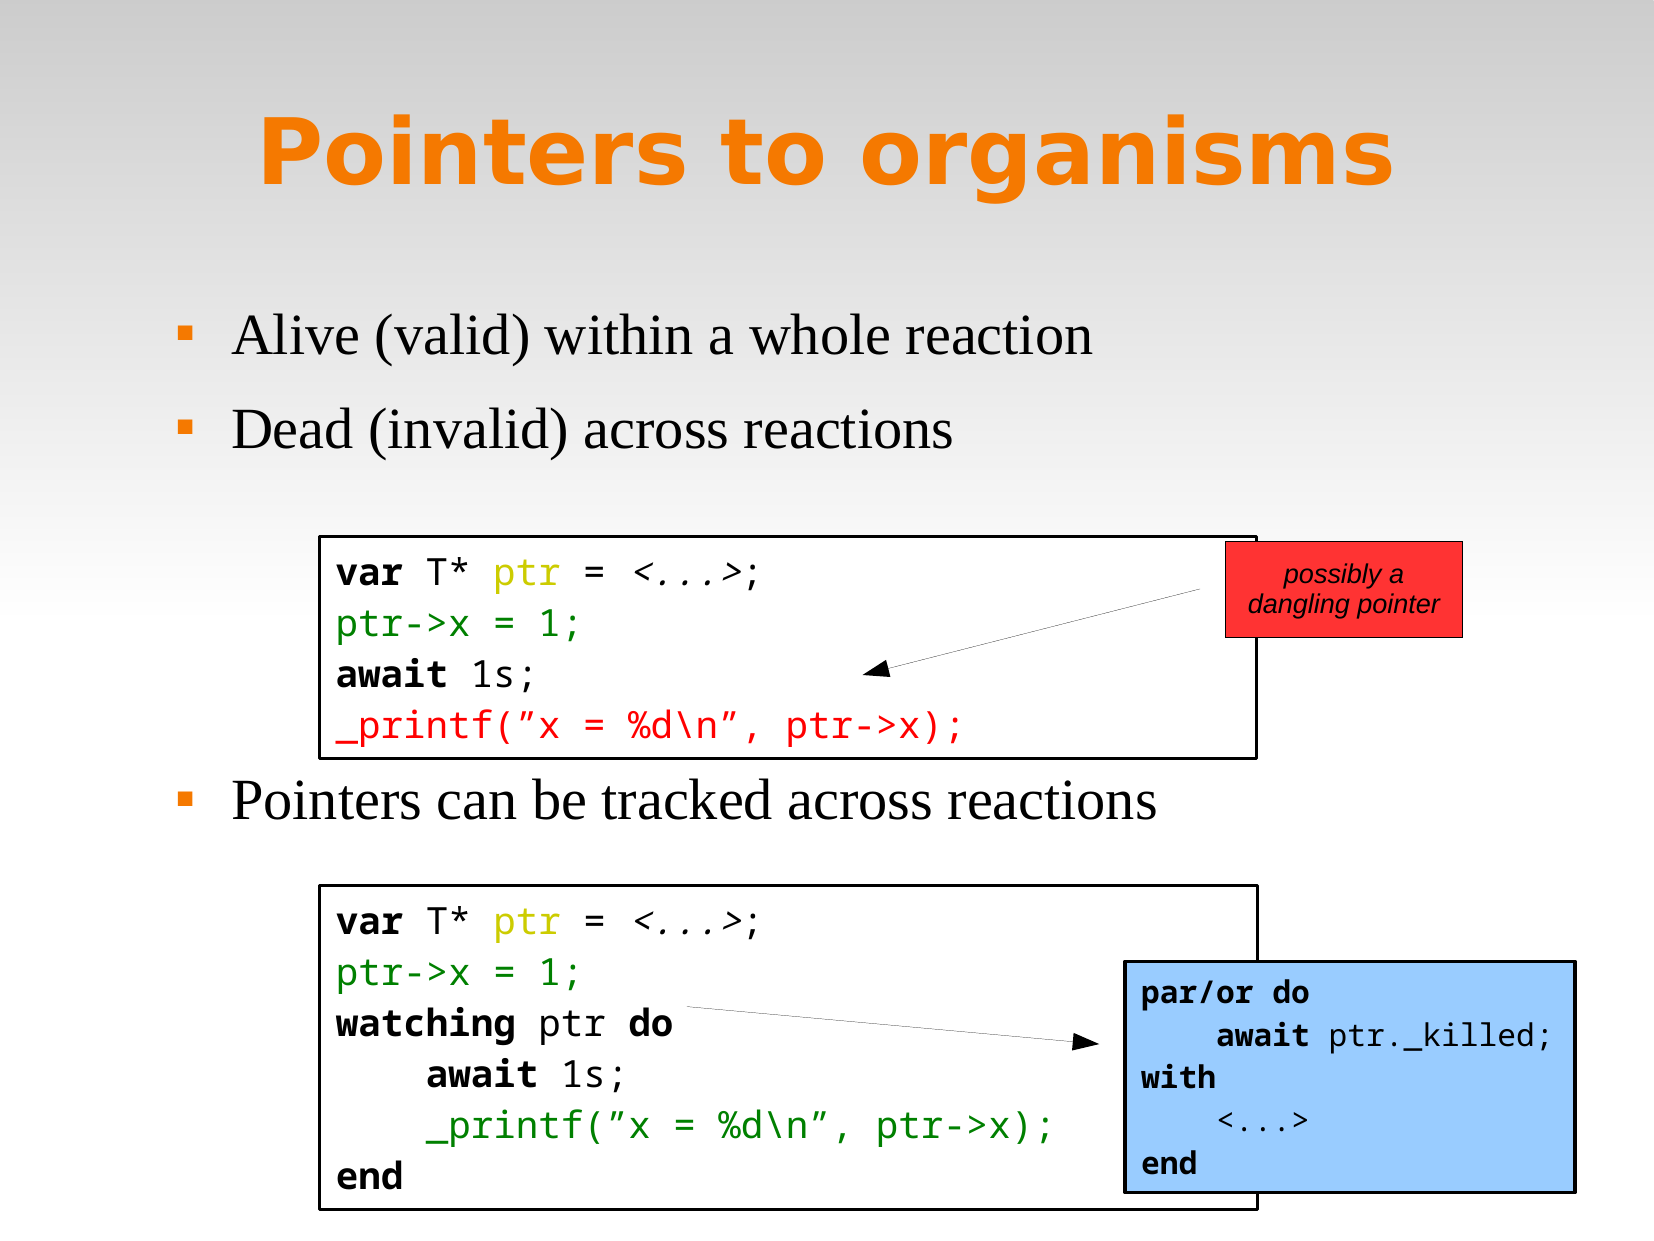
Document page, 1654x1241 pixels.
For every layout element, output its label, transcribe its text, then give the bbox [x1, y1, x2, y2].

list Alive (valid) within a whole reaction Dead (invalid) across reactions Pointers can be tracked across reactions [89, 302, 1463, 1121]
text_box par/or do await ptr._killed; with <...> end [1125, 961, 1576, 1165]
text_box var T* ptr = <...>; ptr->x = 1; watching ptr do await 1s; _printf(”x = %d\n”, ptr->x); end [319, 885, 1258, 1170]
text_box var T* ptr = <...>; ptr->x = 1; await 1s; _printf(”x = %d\n”, ptr->x); [319, 536, 1257, 732]
text_box possibly a dangling pointer [1225, 541, 1463, 638]
title Pointers to organisms [82, 49, 1571, 257]
